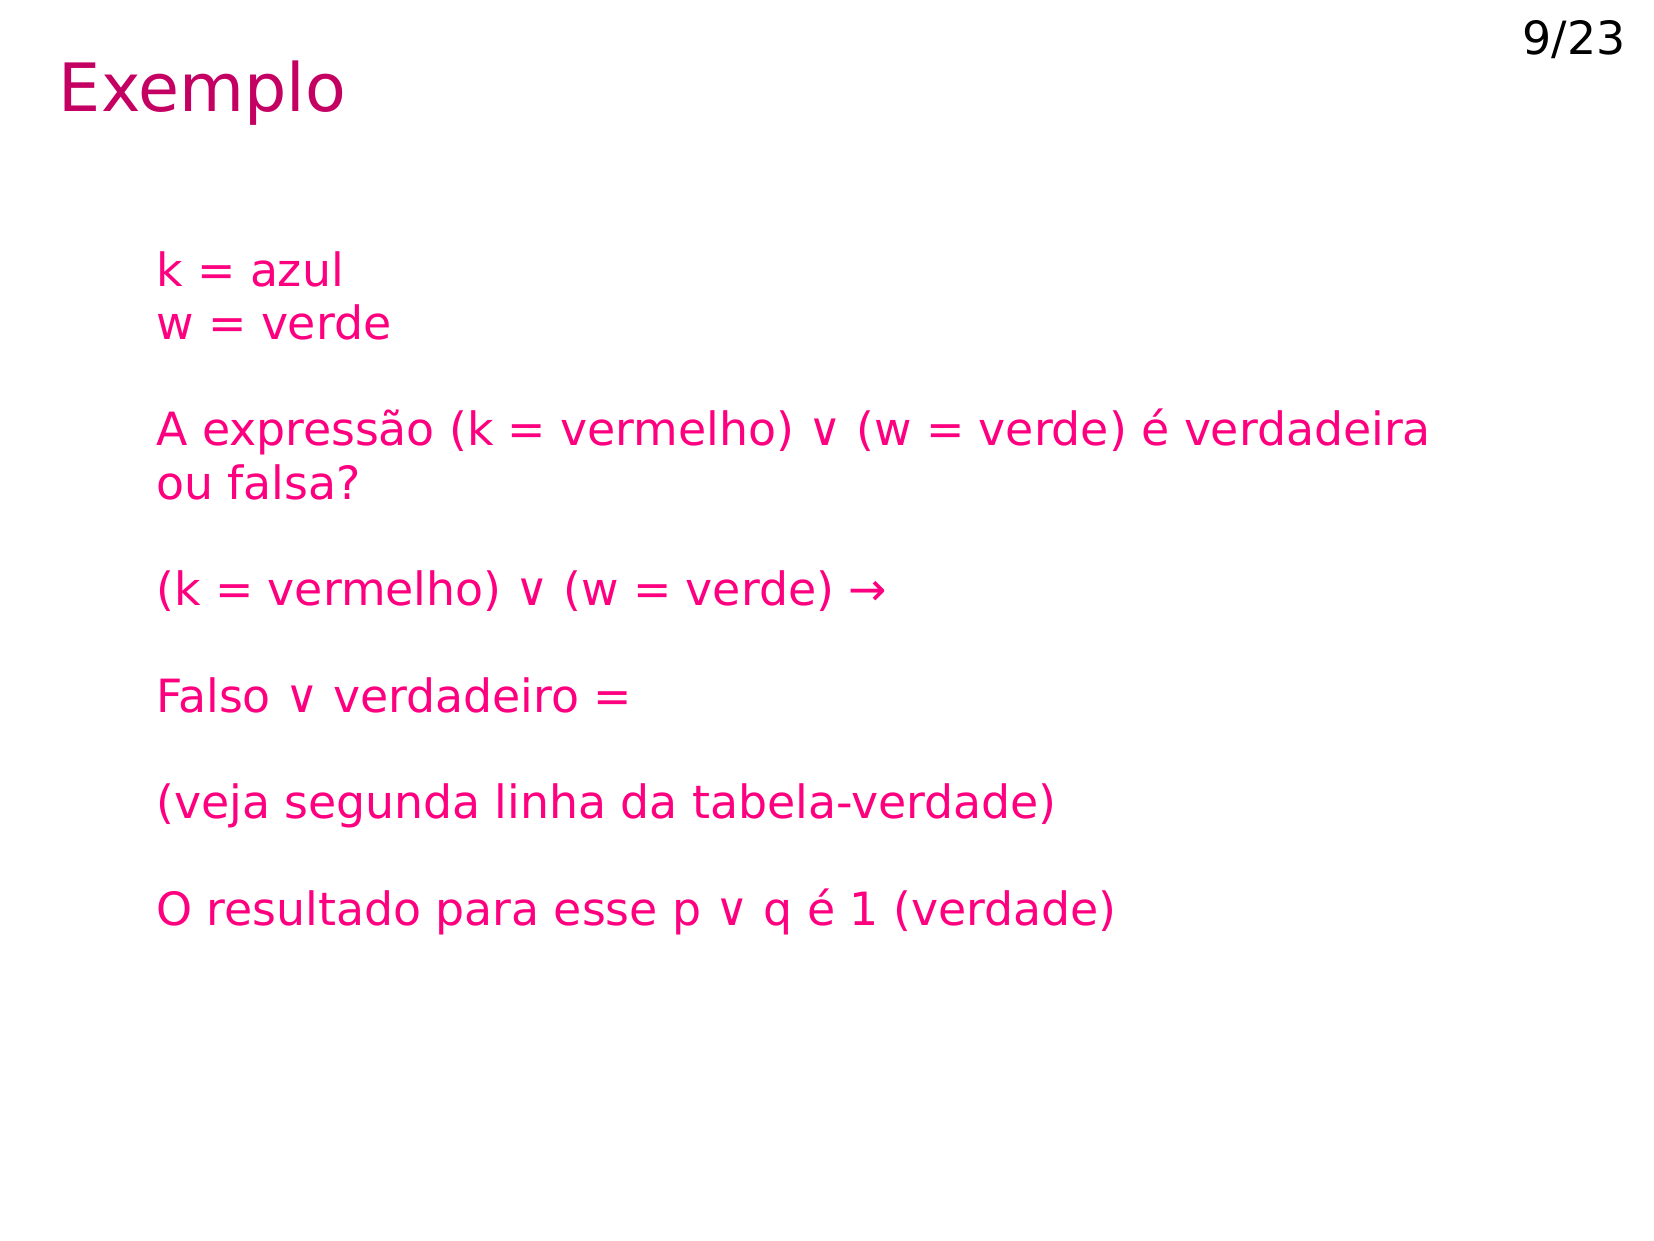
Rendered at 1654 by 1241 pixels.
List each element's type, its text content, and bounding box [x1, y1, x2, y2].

title Exemplo [59, 29, 1625, 148]
text_box k = azul w = verde A expressão (k = vermelho) ∨ (w = verde) é verdadeira ou falsa? (k = vermelho) ∨ (w = verde) → Falso ∨ verdadeiro = (veja segunda linha da tabela-verdade) O resultado para esse p ∨ q é 1 (verdade) [141, 236, 1512, 1211]
